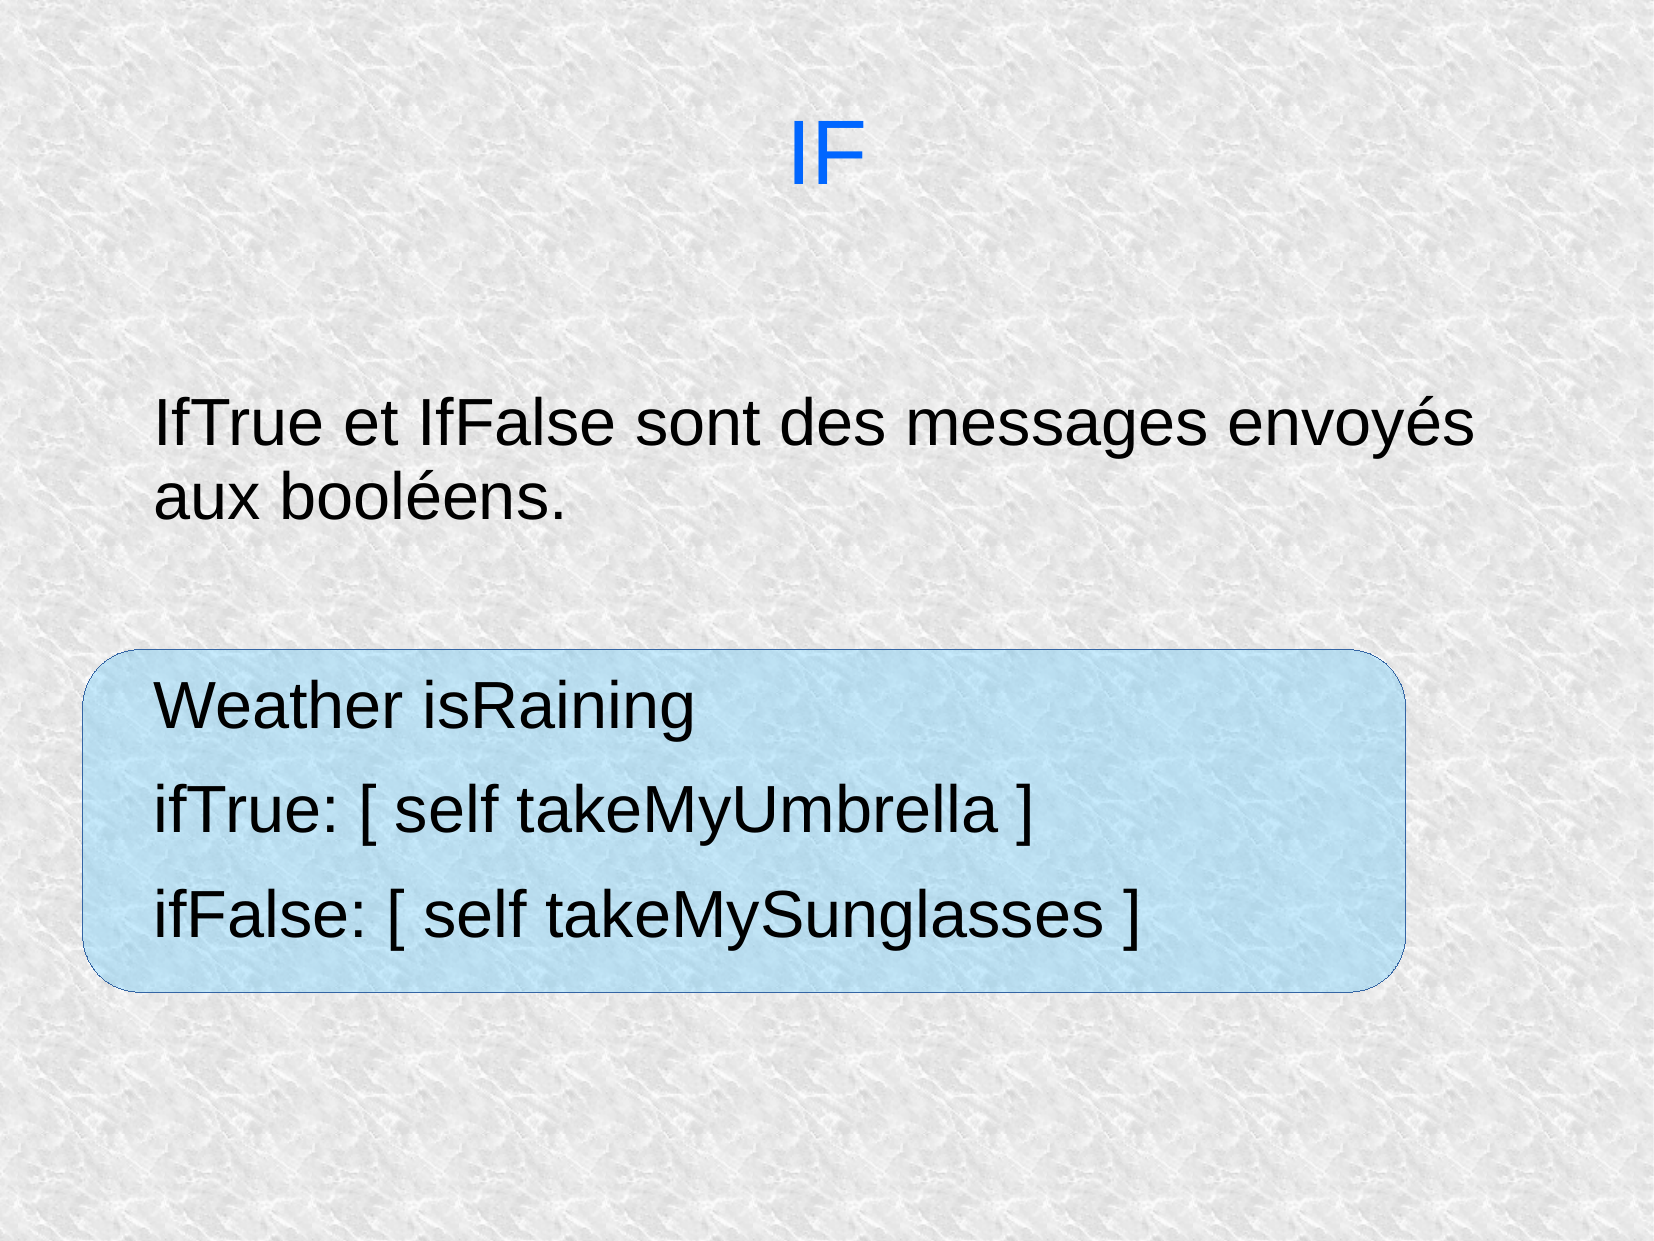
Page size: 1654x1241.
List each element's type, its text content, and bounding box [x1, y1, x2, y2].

title IF [82, 49, 1571, 257]
list IfTrue et IfFalse sont des messages envoyés aux booléens. Weather isRaining ifTrue: [ self takeMyUmbrella ] ifFalse: [ self takeMySunglasses ] [82, 290, 1571, 1010]
picture [0, 0, 1654, 1241]
